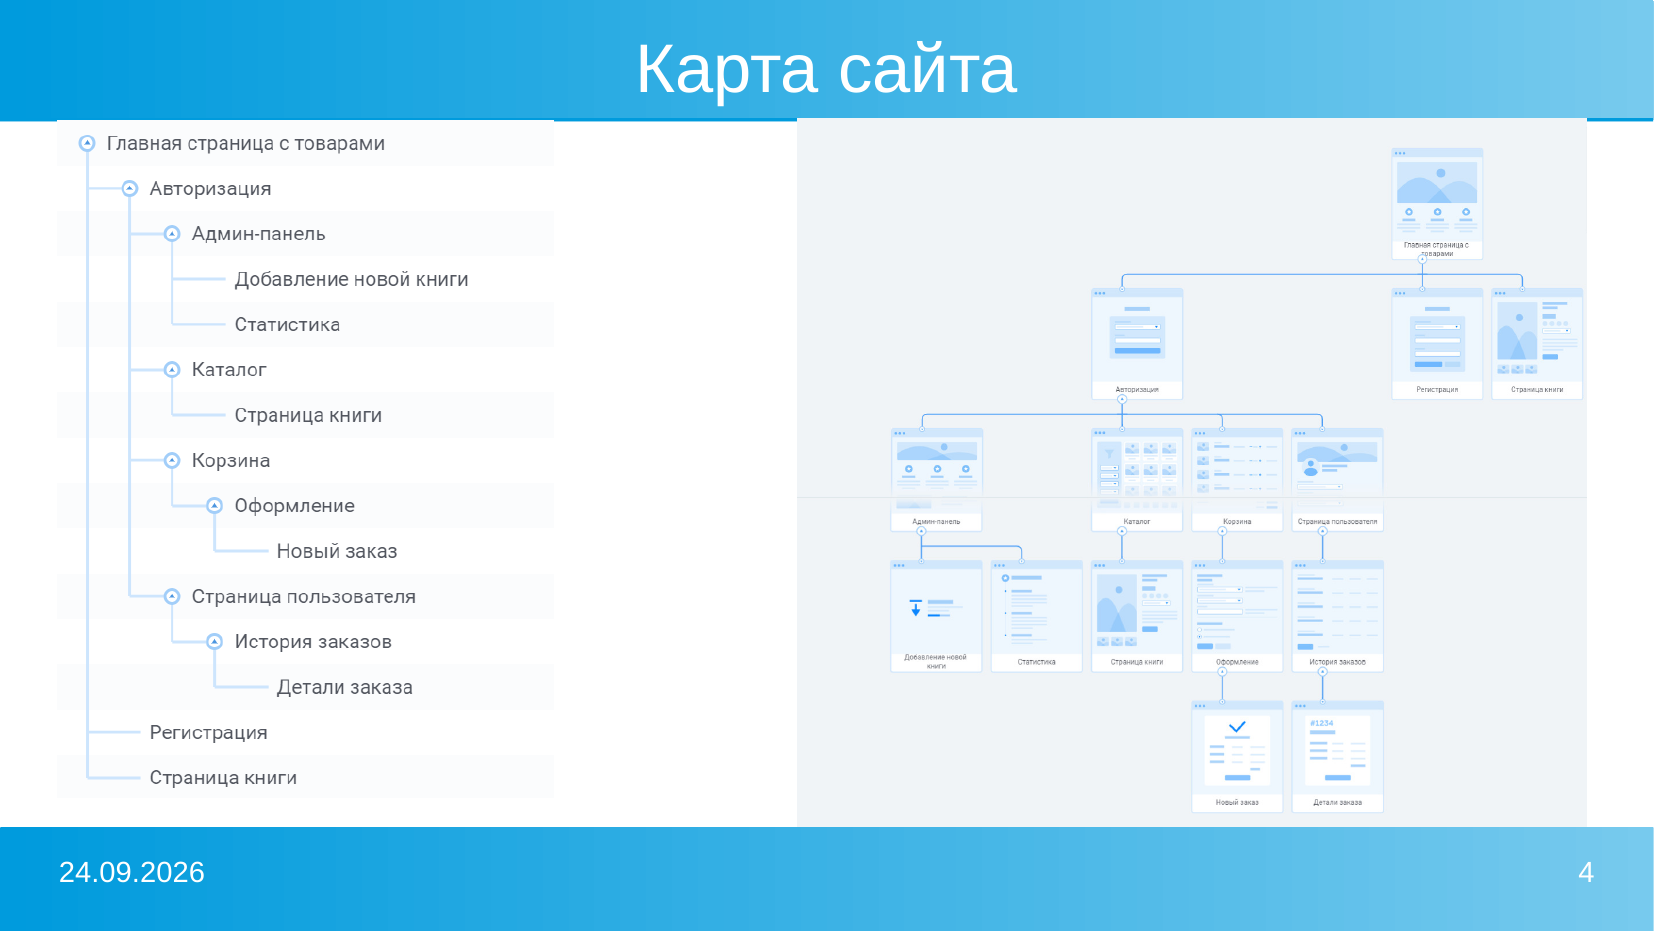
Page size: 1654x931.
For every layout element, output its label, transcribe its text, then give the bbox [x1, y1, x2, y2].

picture [797, 118, 1587, 827]
picture [57, 121, 554, 798]
title Карта сайта [59, 29, 1595, 108]
